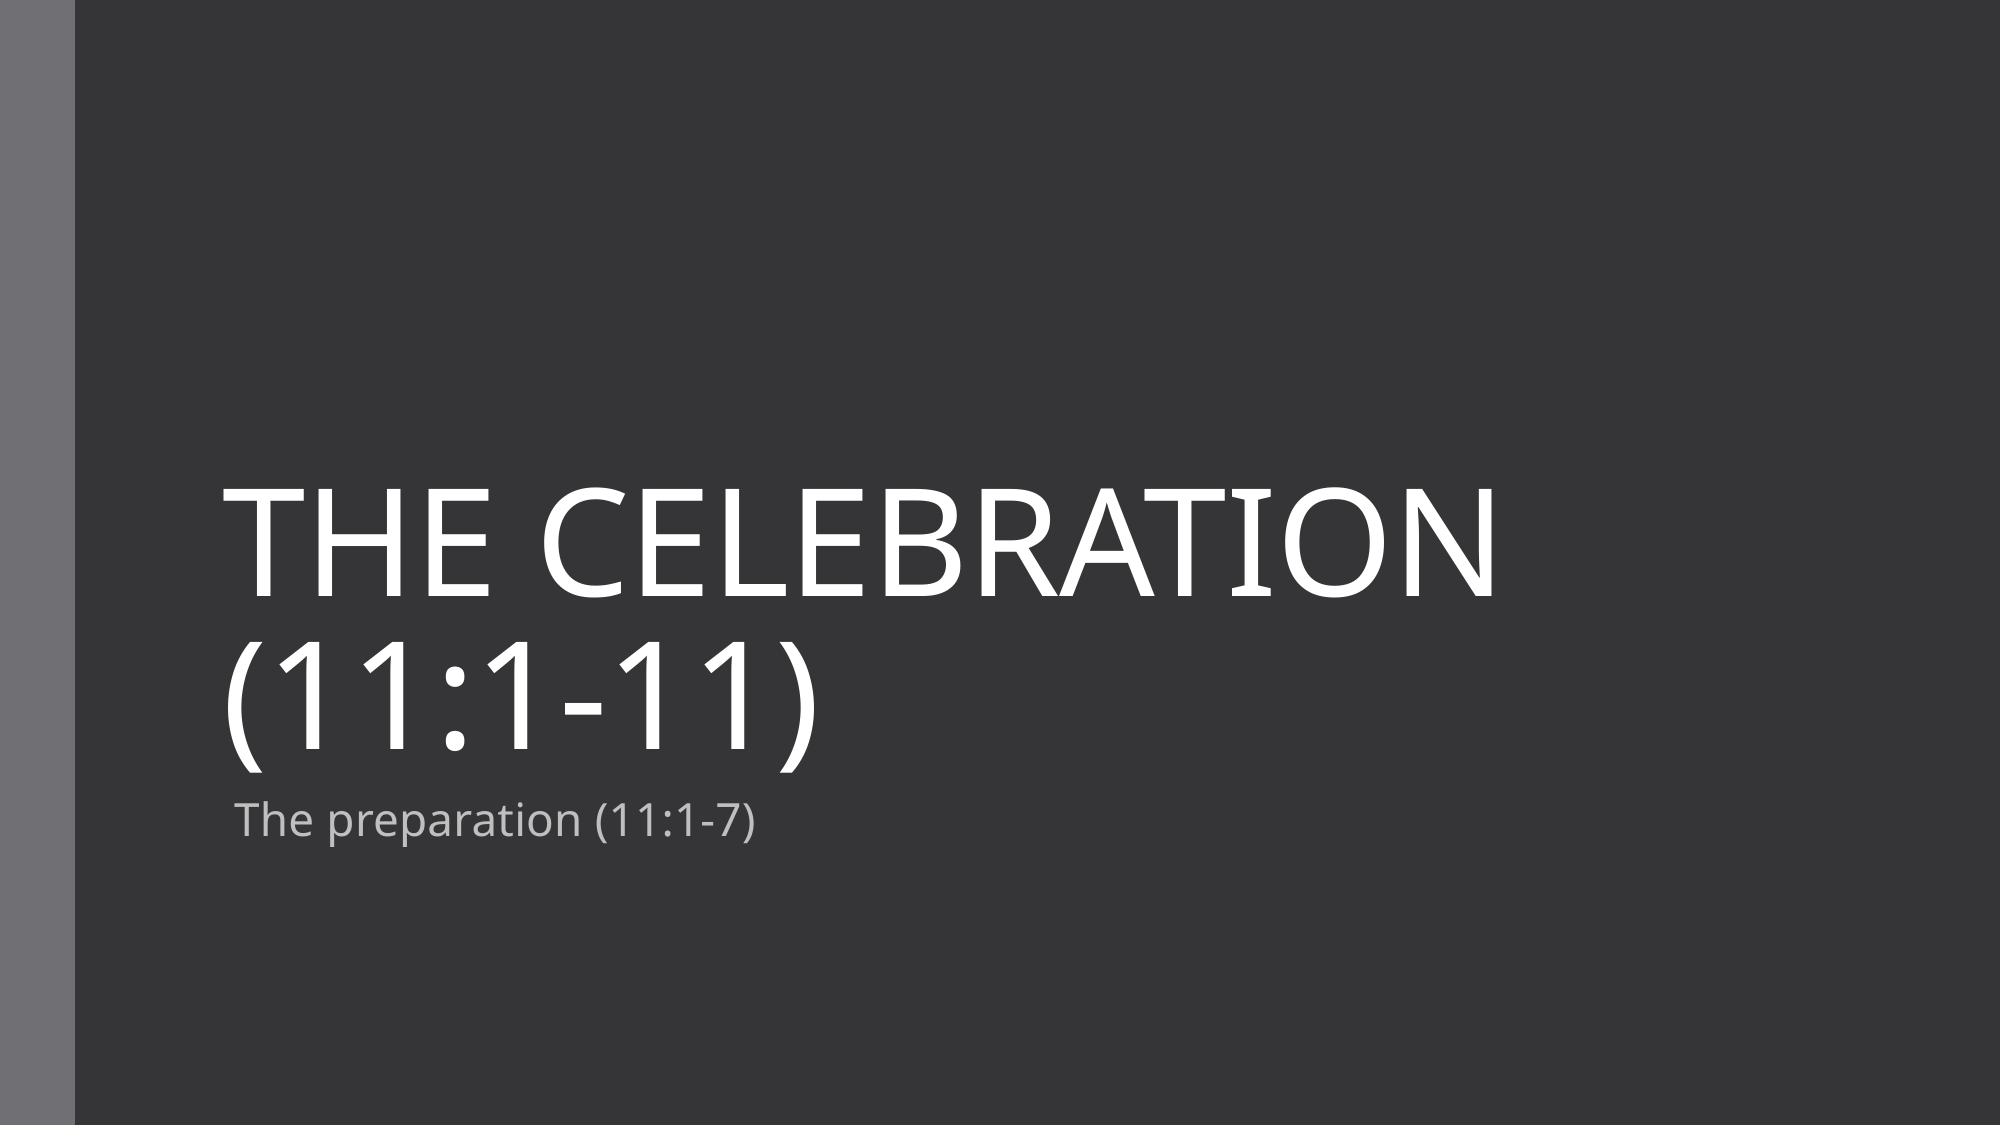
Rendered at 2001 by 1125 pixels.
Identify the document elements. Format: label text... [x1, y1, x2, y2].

title THE CELEBRATION (11:1-11) [206, 124, 1752, 787]
subtitle The preparation (11:1-7) [206, 787, 1752, 1066]
